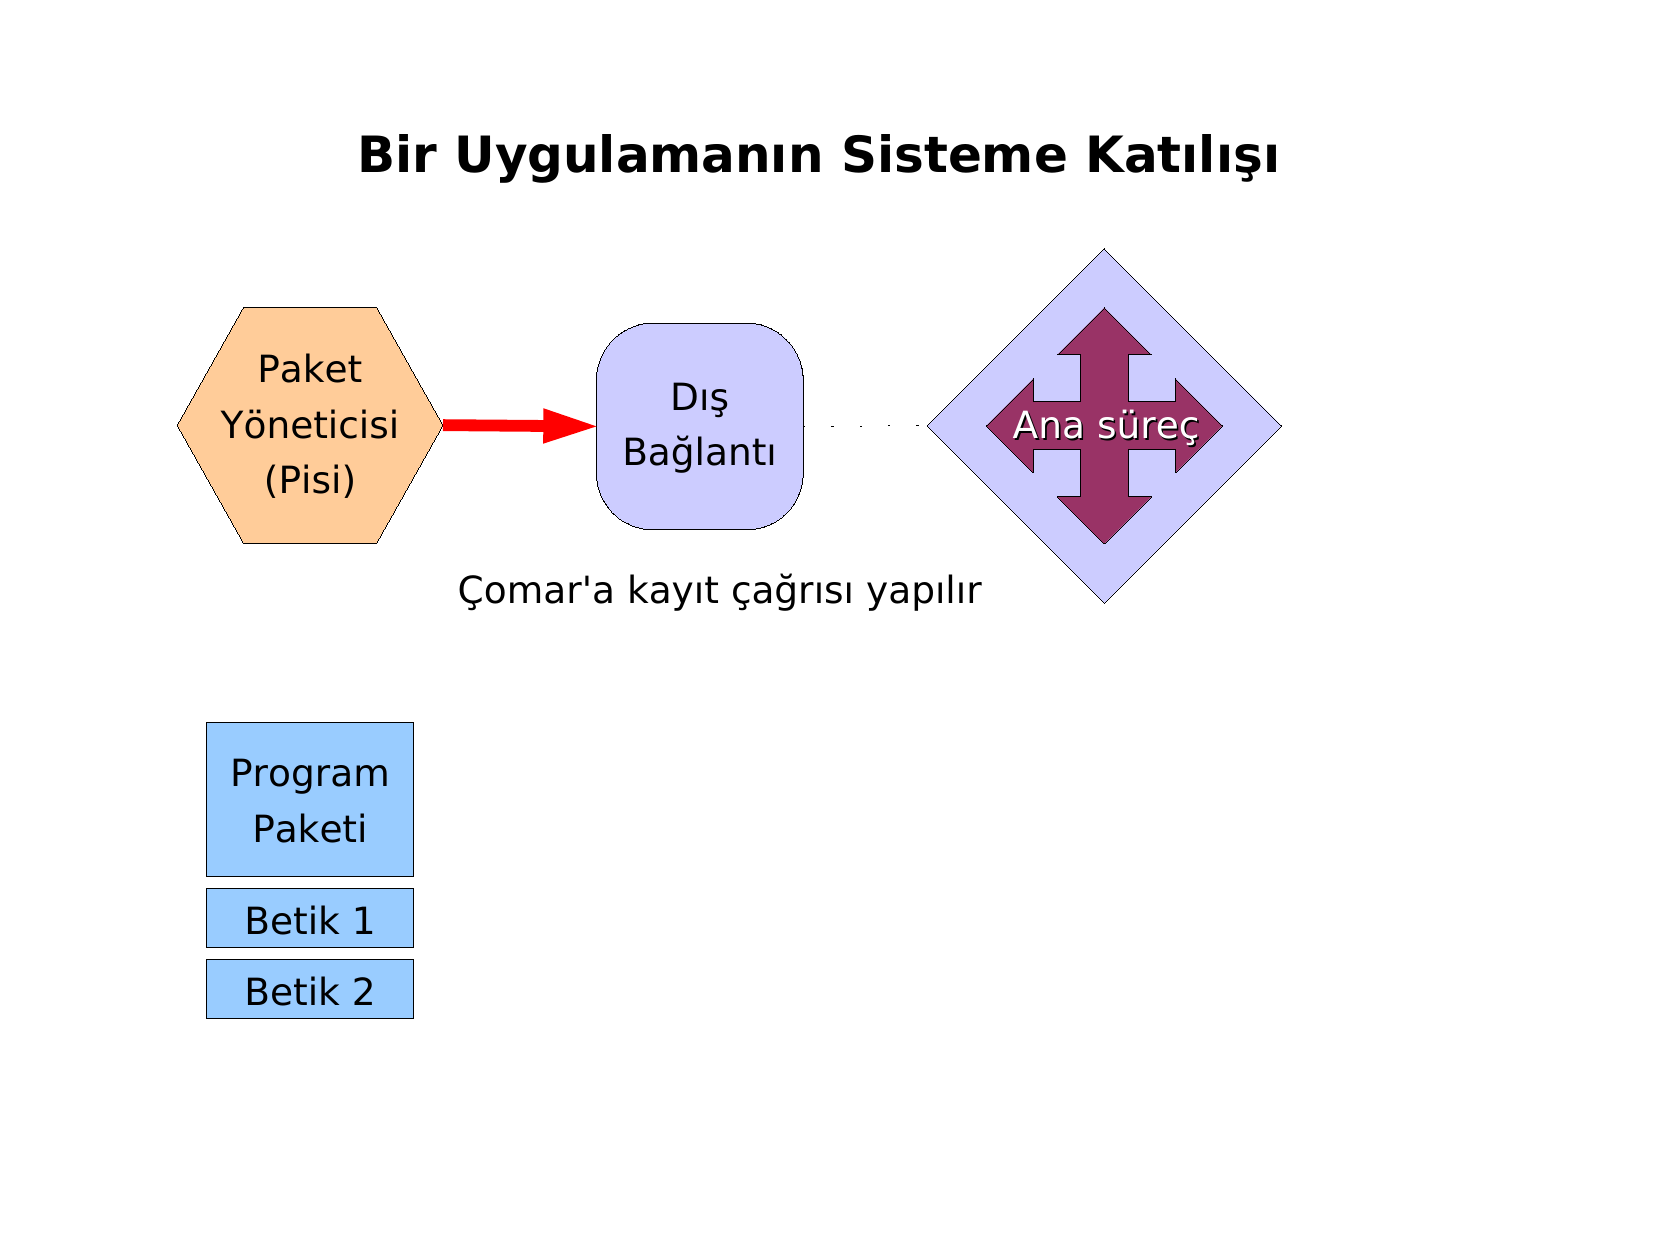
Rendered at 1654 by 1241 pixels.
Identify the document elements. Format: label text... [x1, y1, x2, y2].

text_box [596, 323, 804, 530]
text_box [206, 959, 414, 1019]
text_box [927, 248, 1252, 496]
text_box Çomar'a kayıt çağrısı yapılır [442, 561, 998, 620]
text_box Paket Yöneticisi (Pisi) [205, 340, 415, 510]
text_box Betik 1 [229, 892, 391, 951]
text_box [224, 510, 396, 544]
text_box Betik 2 [229, 963, 391, 1022]
text_box [415, 375, 442, 475]
text_box [177, 375, 205, 475]
text_box Bir Uygulamanın Sisteme Katılışı [342, 118, 1297, 192]
text_box Dış Bağlantı [607, 367, 793, 482]
text_box [225, 307, 396, 340]
text_box Ana süreç [997, 396, 1270, 504]
text_box [1005, 504, 1204, 604]
text_box [1270, 414, 1282, 438]
text_box [206, 722, 414, 877]
text_box Program Paketi [215, 744, 405, 859]
text_box [206, 888, 414, 948]
